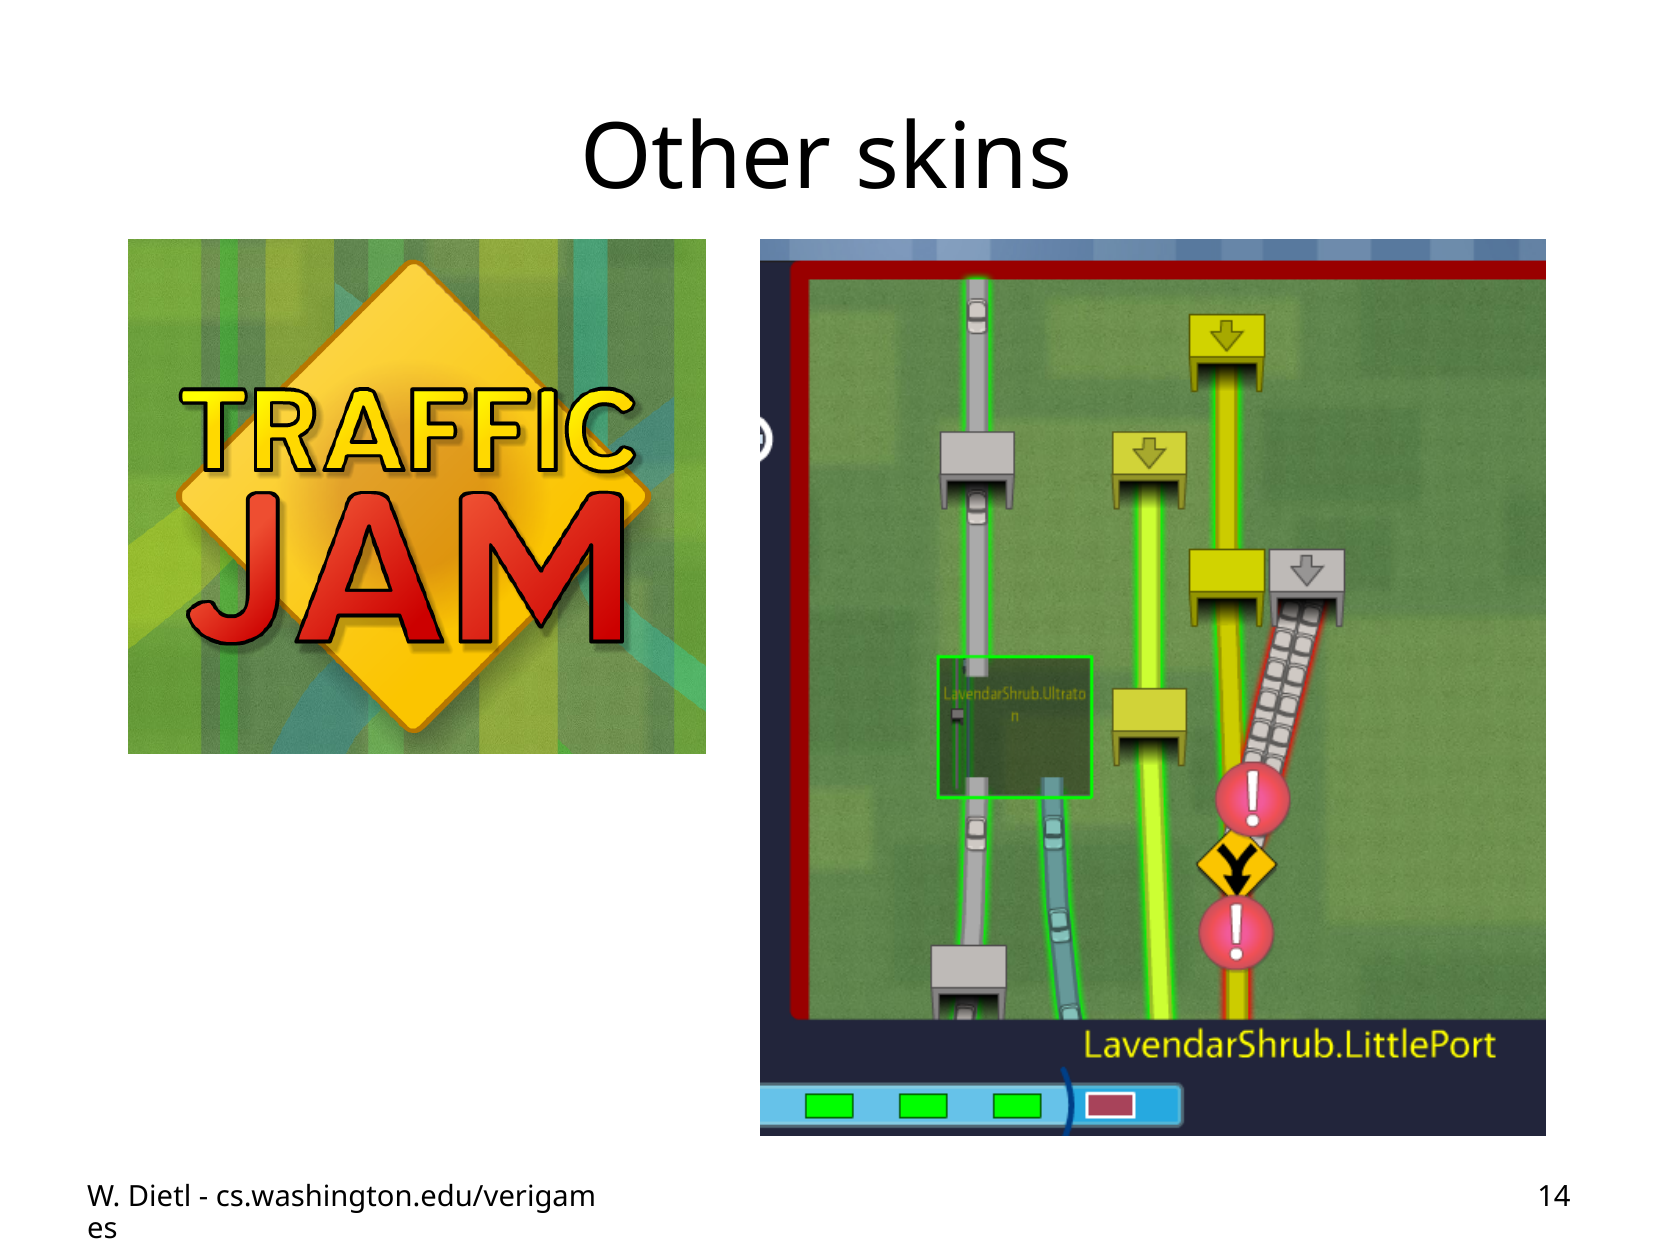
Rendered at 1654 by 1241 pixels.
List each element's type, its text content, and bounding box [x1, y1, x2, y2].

picture [128, 239, 706, 754]
picture [760, 239, 1546, 1136]
title Other skins [82, 49, 1571, 257]
